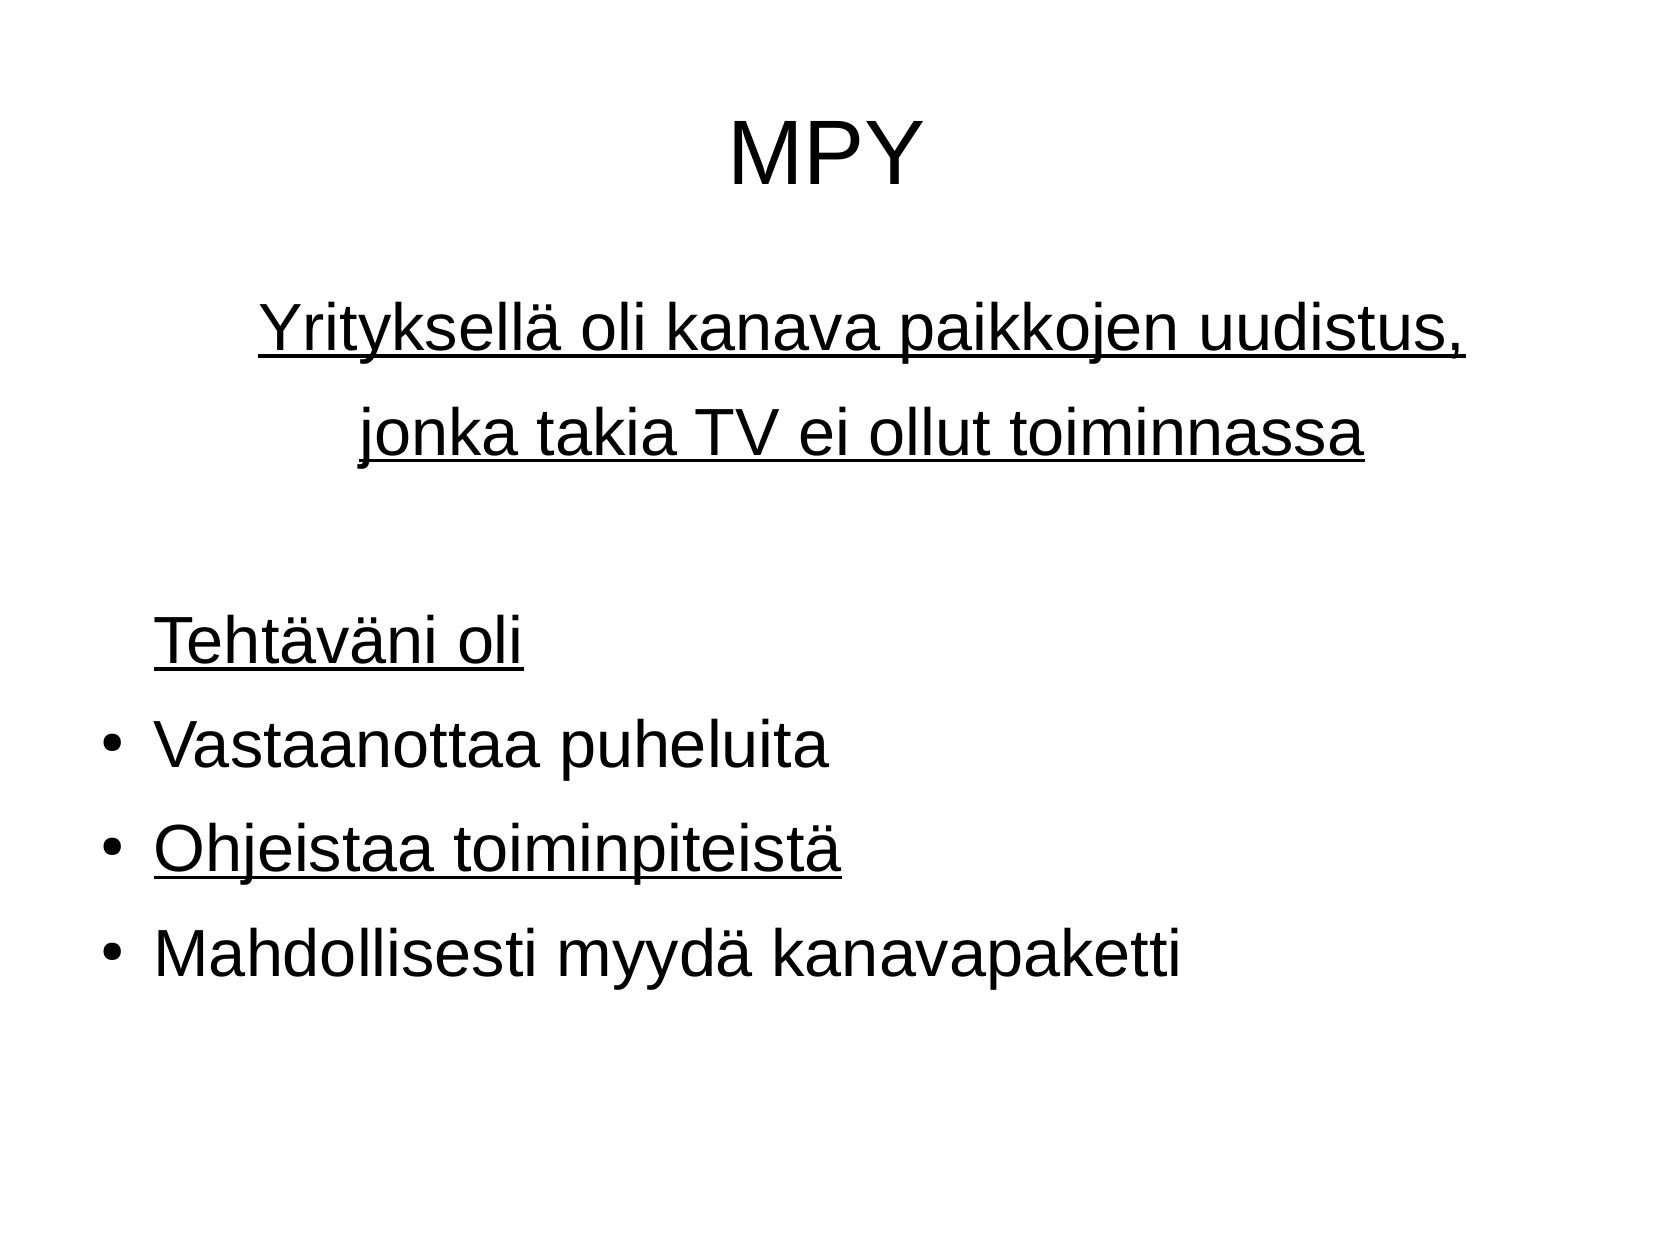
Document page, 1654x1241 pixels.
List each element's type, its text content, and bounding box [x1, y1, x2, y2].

title MPY [82, 49, 1571, 257]
list Yrityksellä oli kanava paikkojen uudistus, jonka takia TV ei ollut toiminnassa Tehtäväni oli Vastaanottaa puheluita Ohjeistaa toiminpiteistä Mahdollisesti myydä kanavapaketti [82, 290, 1571, 1109]
